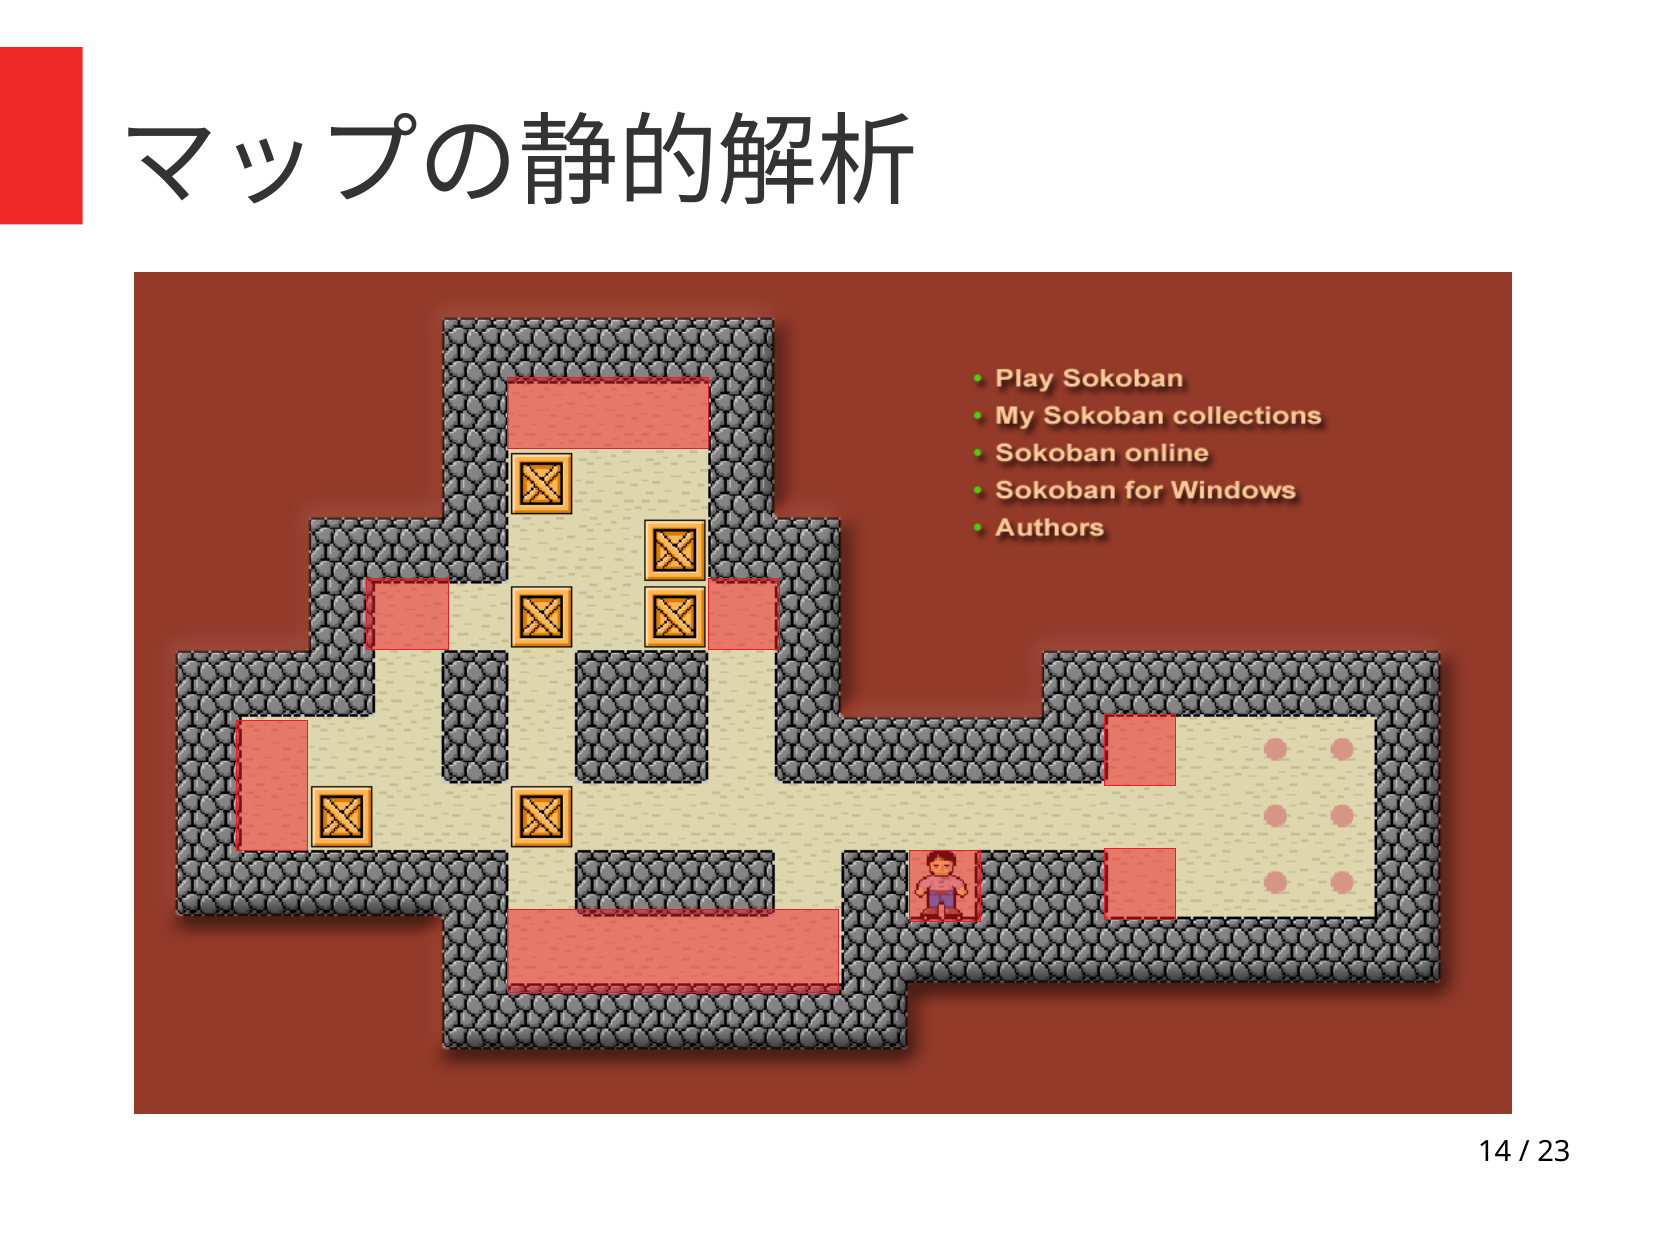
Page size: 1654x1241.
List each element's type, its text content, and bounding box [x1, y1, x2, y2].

text_box [236, 720, 308, 851]
text_box [909, 850, 981, 922]
picture [134, 272, 1512, 1115]
title マップの静的解析 [118, 49, 1571, 257]
text_box [507, 377, 709, 449]
text_box [366, 578, 449, 650]
text_box [1104, 848, 1176, 920]
text_box [708, 578, 780, 650]
text_box [1104, 714, 1176, 786]
text_box [507, 909, 839, 993]
